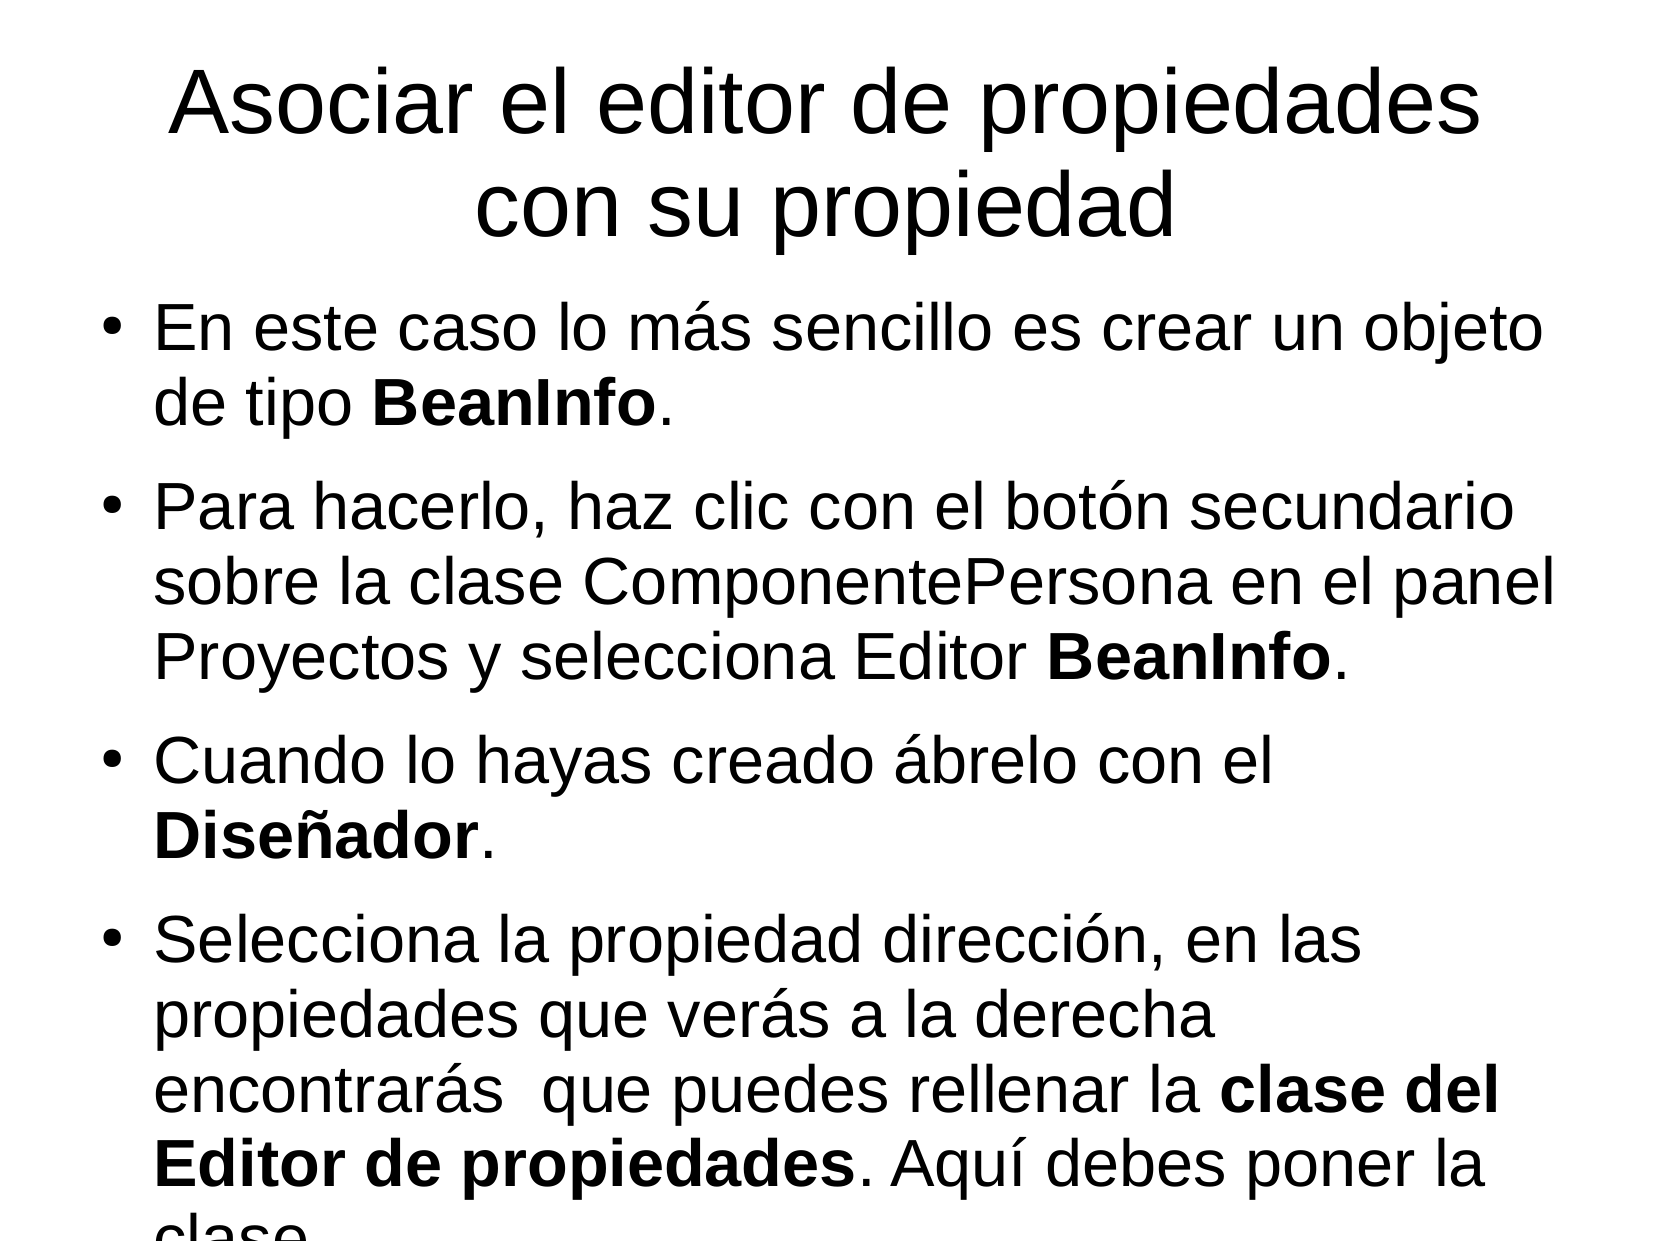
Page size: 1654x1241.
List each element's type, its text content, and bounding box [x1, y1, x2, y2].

list En este caso lo más sencillo es crear un objeto de tipo BeanInfo. Para hacerlo, haz clic con el botón secundario sobre la clase ComponentePersona en el panel Proyectos y selecciona Editor BeanInfo. Cuando lo hayas creado ábrelo con el Diseñador. Selecciona la propiedad dirección, en las propiedades que verás a la derecha encontrarás que puedes rellenar la clase del Editor de propiedades. Aquí debes poner la clase persona.EditorComponenteDireccion.class [82, 290, 1571, 1109]
title Asociar el editor de propiedades con su propiedad [82, 50, 1571, 256]
